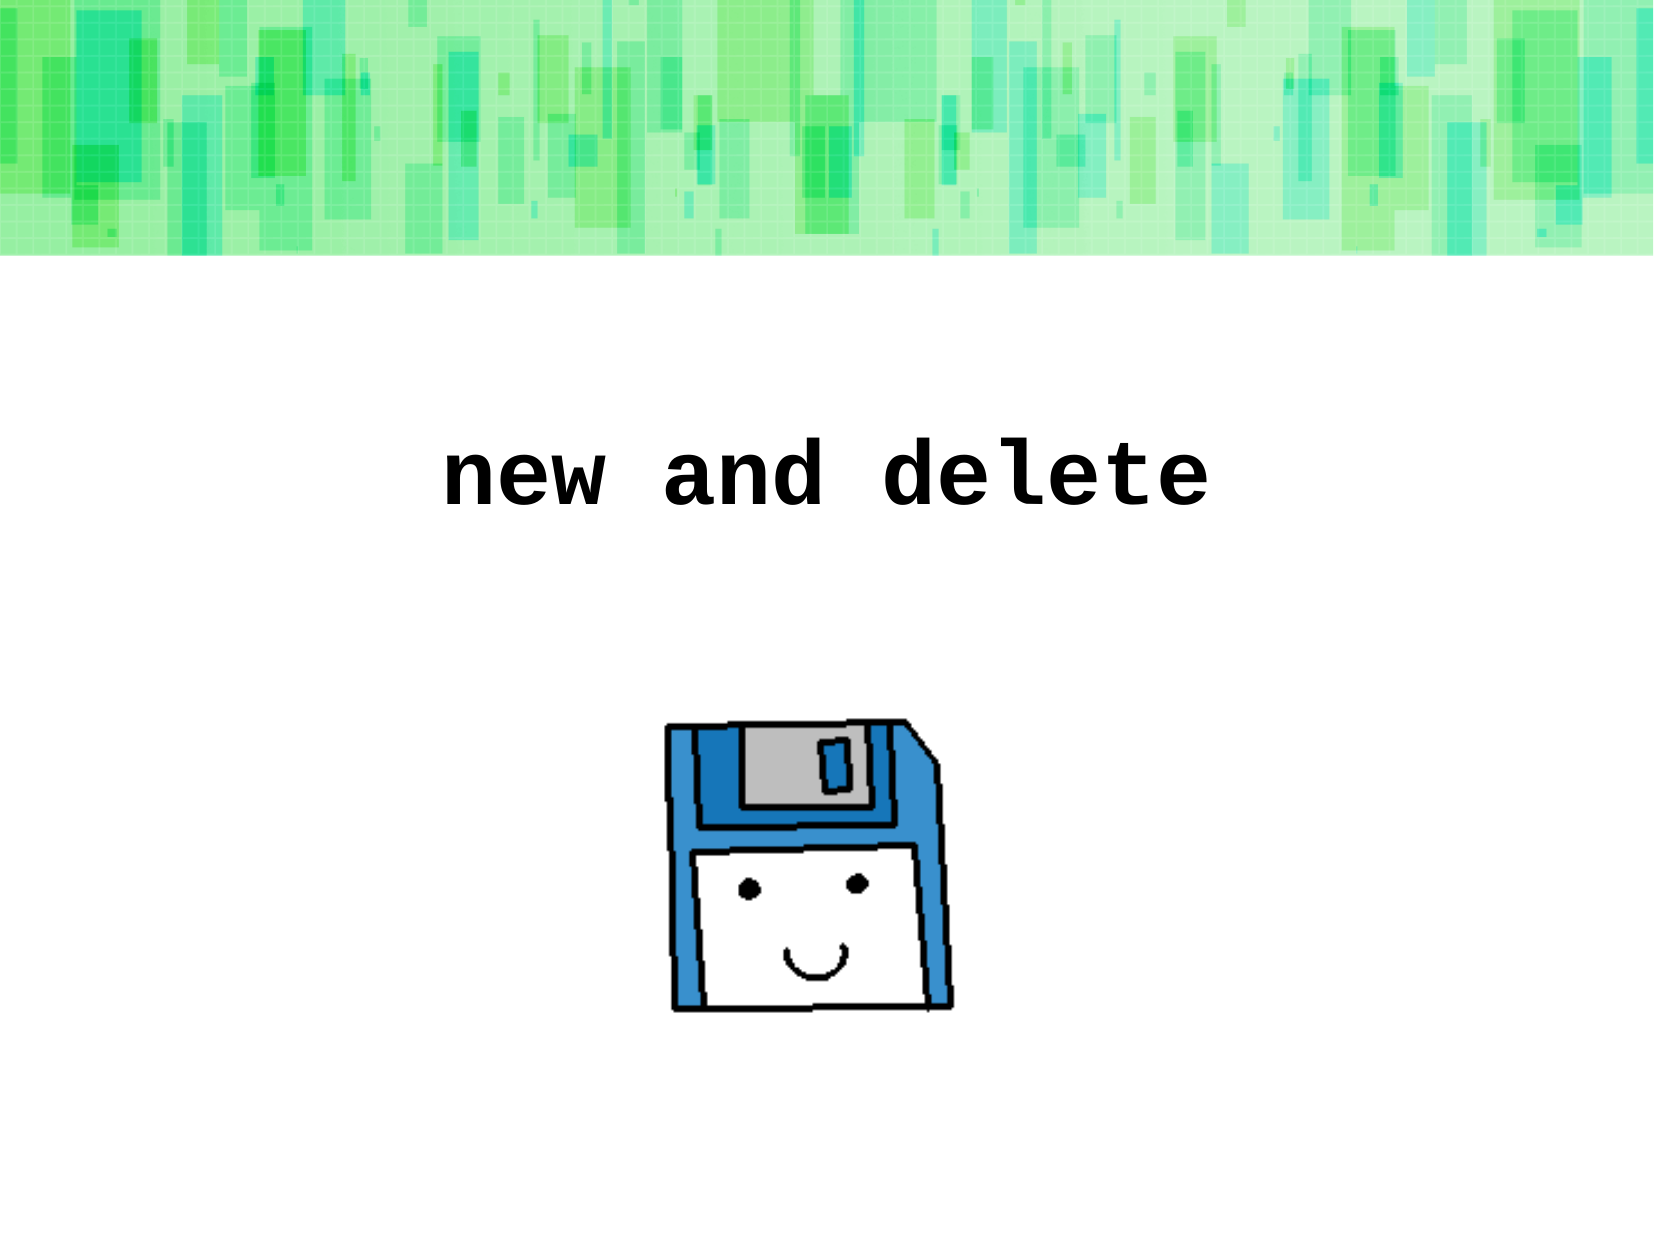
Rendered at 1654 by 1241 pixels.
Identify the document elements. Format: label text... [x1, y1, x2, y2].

subtitle new and delete [82, 285, 1571, 676]
picture [0, 0, 1654, 1241]
